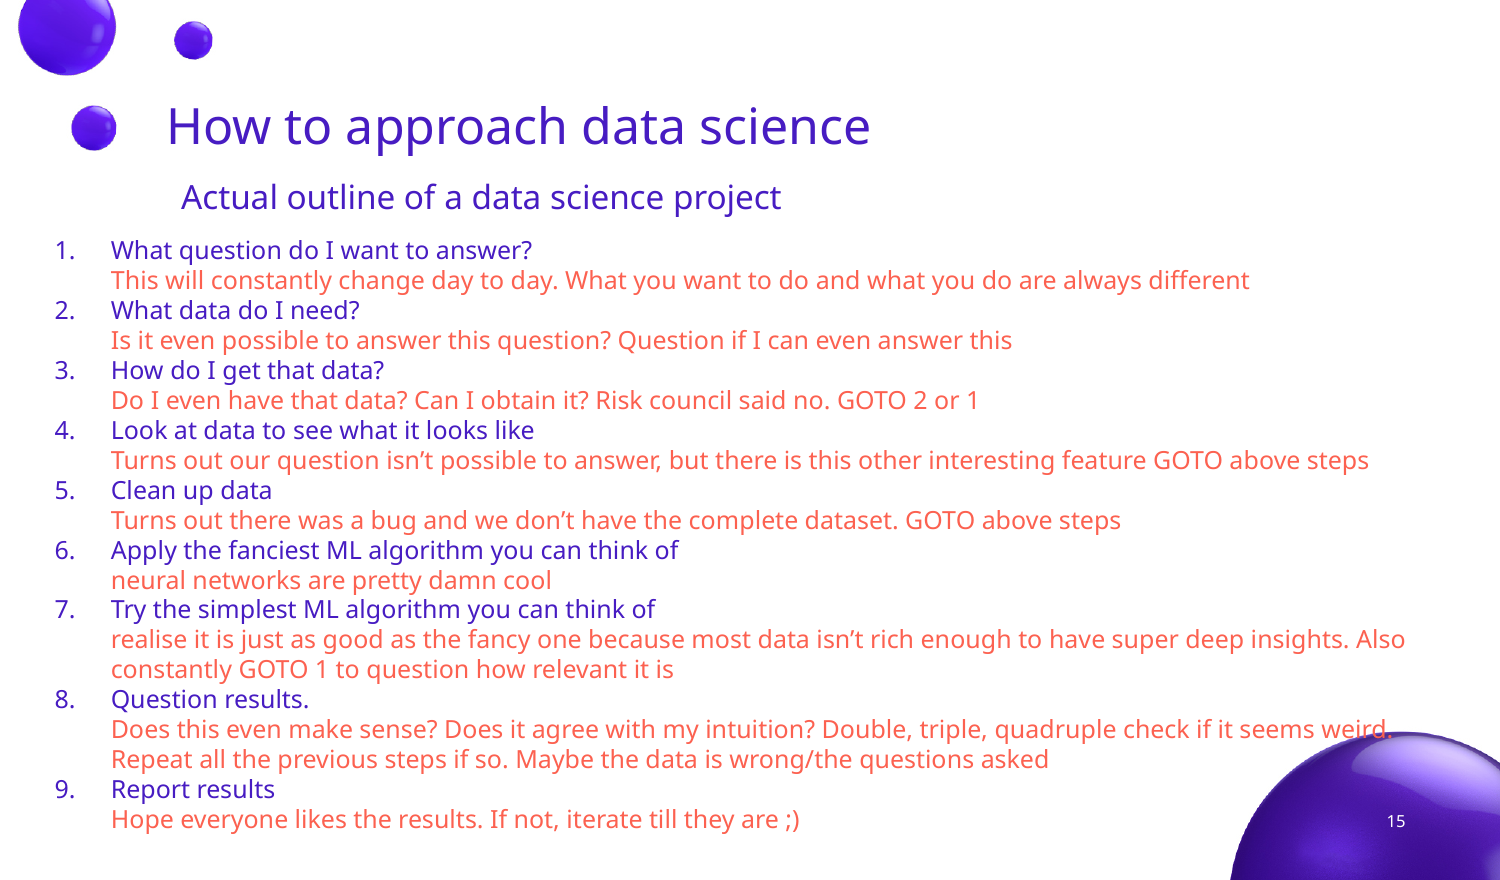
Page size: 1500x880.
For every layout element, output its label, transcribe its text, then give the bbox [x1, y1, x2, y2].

text_box Actual outline of a data science project [166, 168, 1049, 224]
title How to approach data science [166, 98, 980, 155]
picture [0, 0, 1500, 880]
text_box What question do I want to answer? This will constantly change day to day. What you want to do and what you do are always different What data do I need? Is it even possible to answer this question? Question if I can even answer this How do I get that data? Do I even have that data? Can I obtain it? Risk council said no. GOTO 2 or 1 Look at data to see what it looks like Turns out our question isn’t possible to answer, but there is this other interesting feature GOTO above steps Clean up data Turns out there was a bug and we don’t have the complete dataset. GOTO above steps Apply the fanciest ML algorithm you can think of neural networks are pretty damn cool Try the simplest ML algorithm you can think of realise it is just as good as the fancy one because most data isn’t rich enough to have super deep insights. Also constantly GOTO 1 to question how relevant it is Question results. Does this even make sense? Does it agree with my intuition? Double, triple, quadruple check if it seems weird. Repeat all the previous steps if so. Maybe the data is wrong/the questions asked Report results Hope everyone likes the results. If not, iterate till they are ;) [39, 227, 1476, 842]
